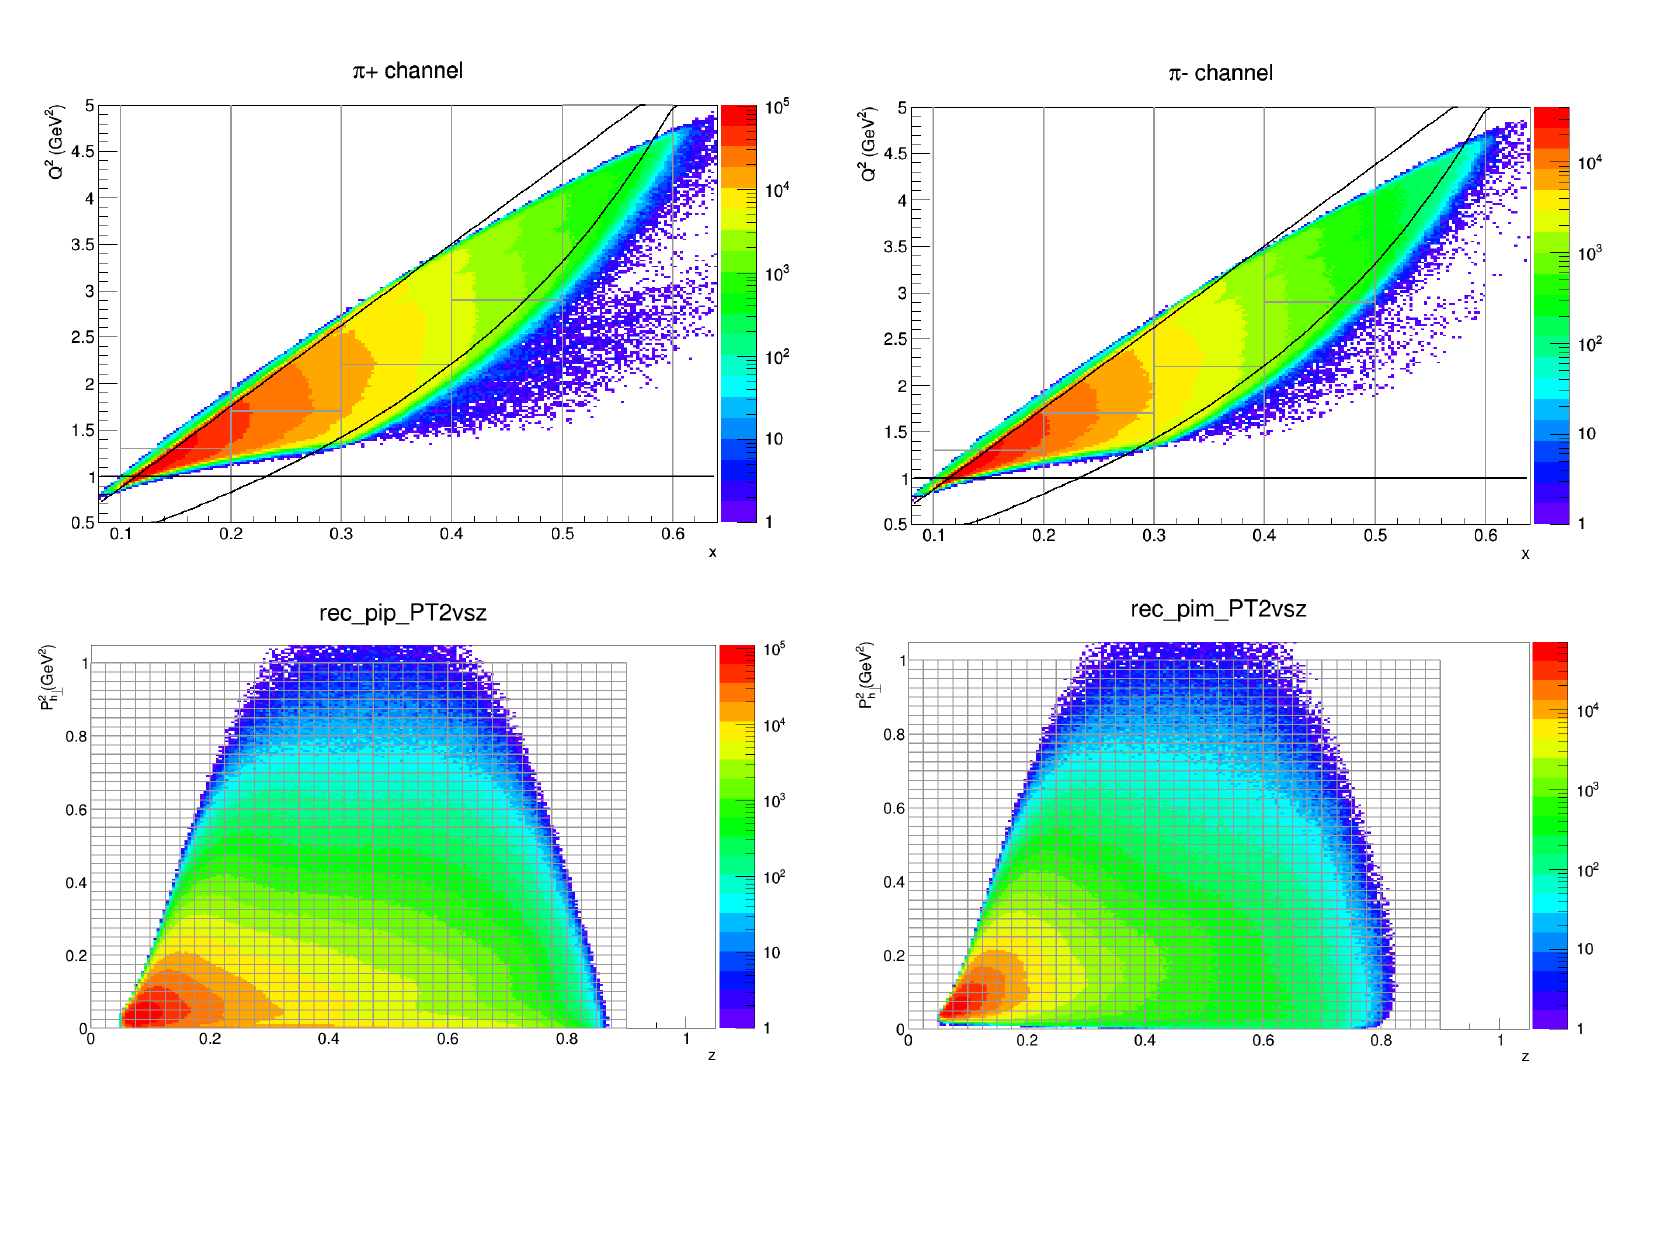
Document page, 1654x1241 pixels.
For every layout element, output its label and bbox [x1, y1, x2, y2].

picture [853, 596, 1604, 1066]
picture [853, 58, 1604, 568]
picture [35, 601, 792, 1067]
picture [41, 58, 792, 571]
